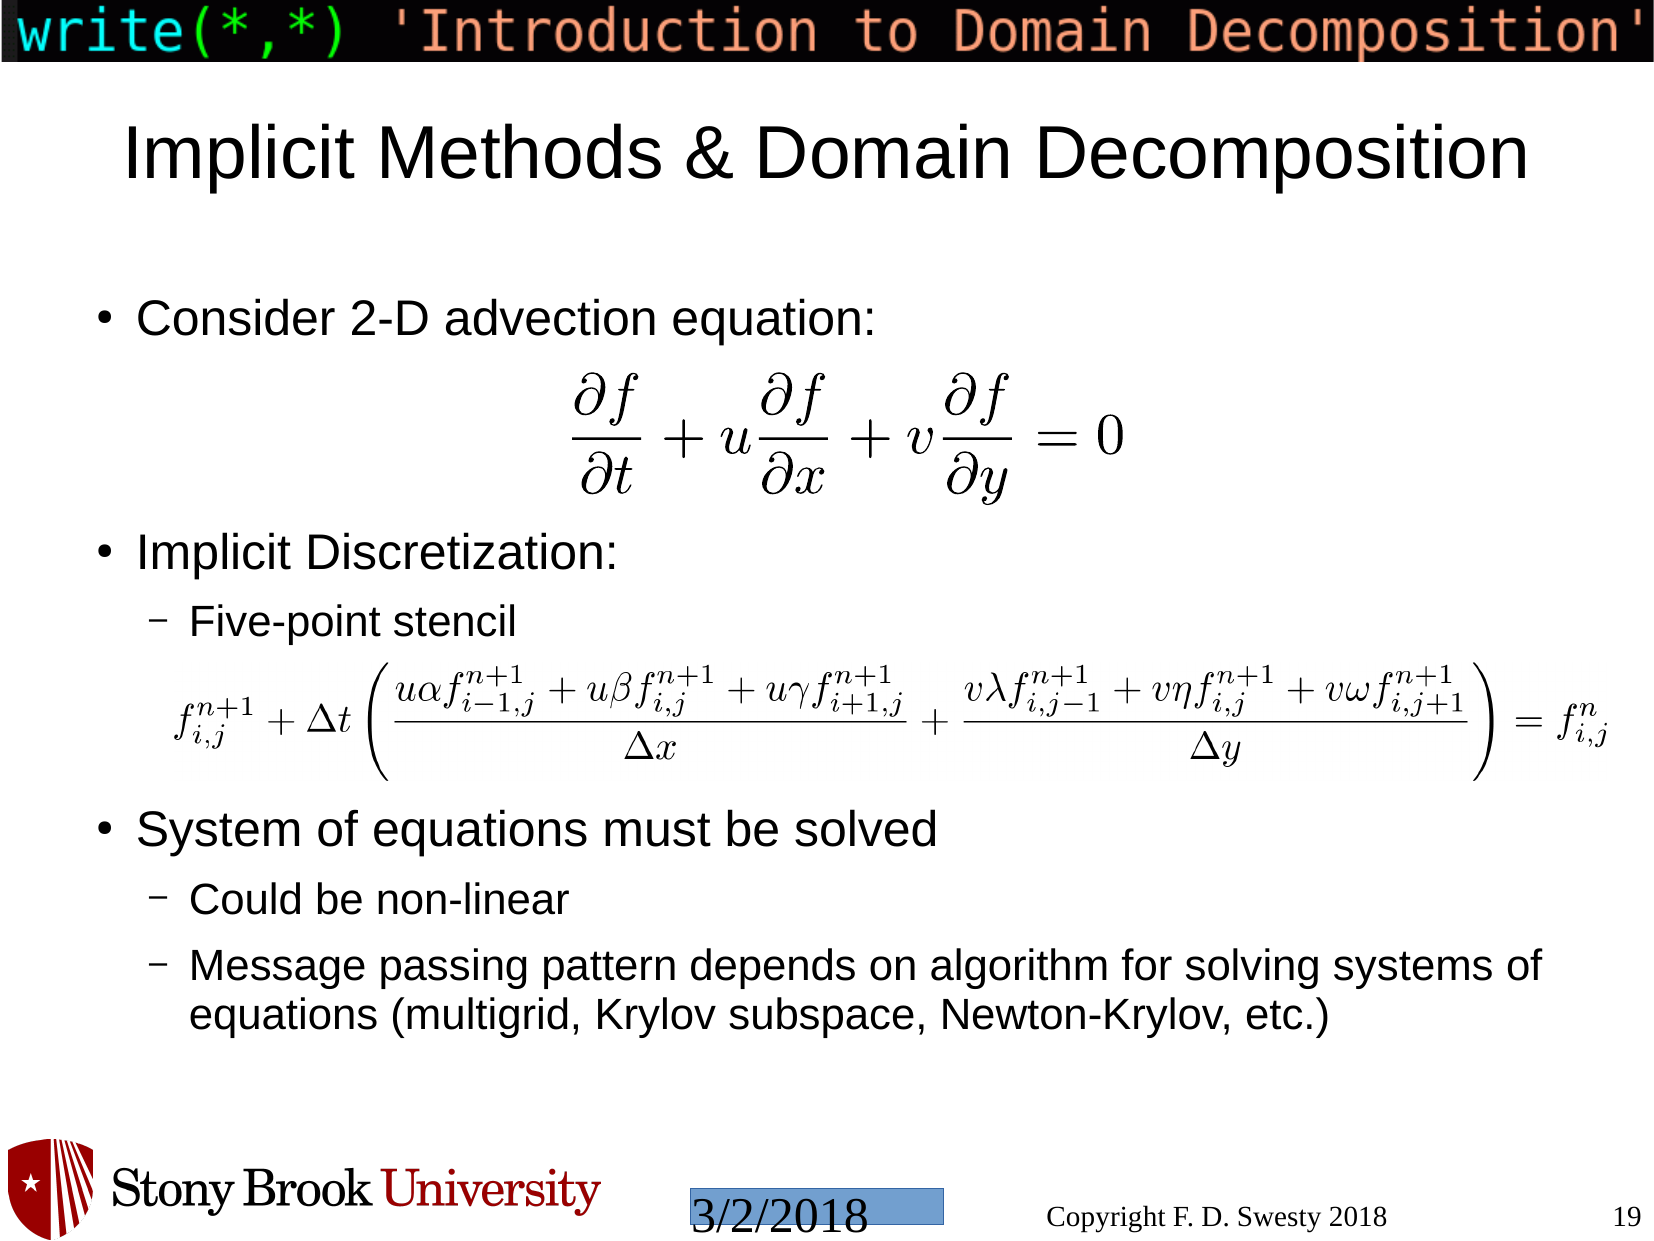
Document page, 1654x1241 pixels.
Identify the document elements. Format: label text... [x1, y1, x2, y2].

text_box [572, 372, 1125, 506]
picture [8, 1139, 601, 1240]
picture [1, 0, 1654, 62]
picture [174, 662, 1607, 781]
title Implicit Methods & Domain Decomposition [82, 49, 1571, 257]
list Consider 2-D advection equation: Implicit Discretization: Five-point stencil System of equations must be solved Could be non-linear Message passing pattern depends on algorithm for solving systems of equations (multigrid, Krylov subspace, Newton-Krylov, etc.) [82, 290, 1571, 1186]
